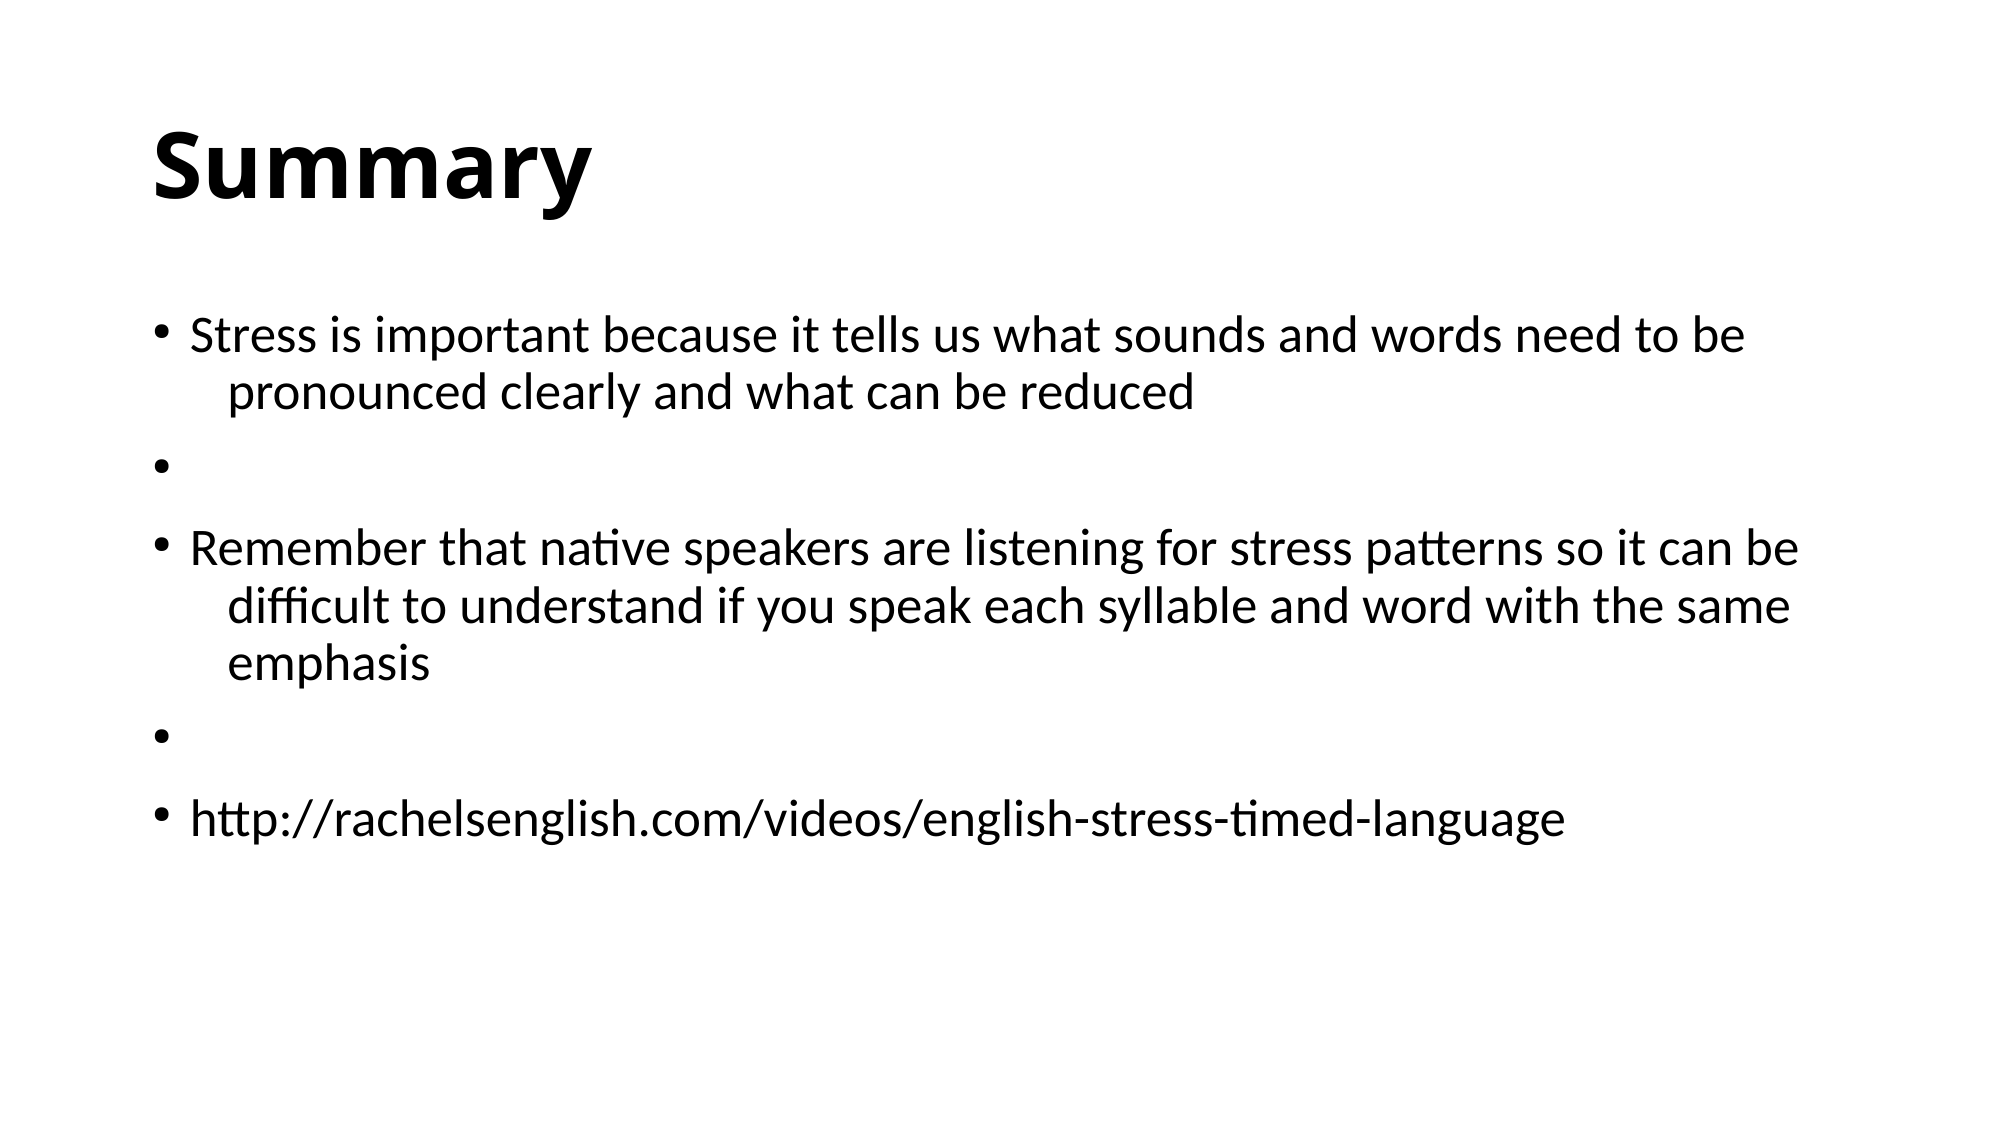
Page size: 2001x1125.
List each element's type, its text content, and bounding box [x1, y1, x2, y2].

title Summary [137, 59, 1863, 278]
list Stress is important because it tells us what sounds and words need to be pronounced clearly and what can be reduced Remember that native speakers are listening for stress patterns so it can be difficult to understand if you speak each syllable and word with the same emphasis http://rachelsenglish.com/videos/english-stress-timed-language [137, 299, 1863, 1014]
